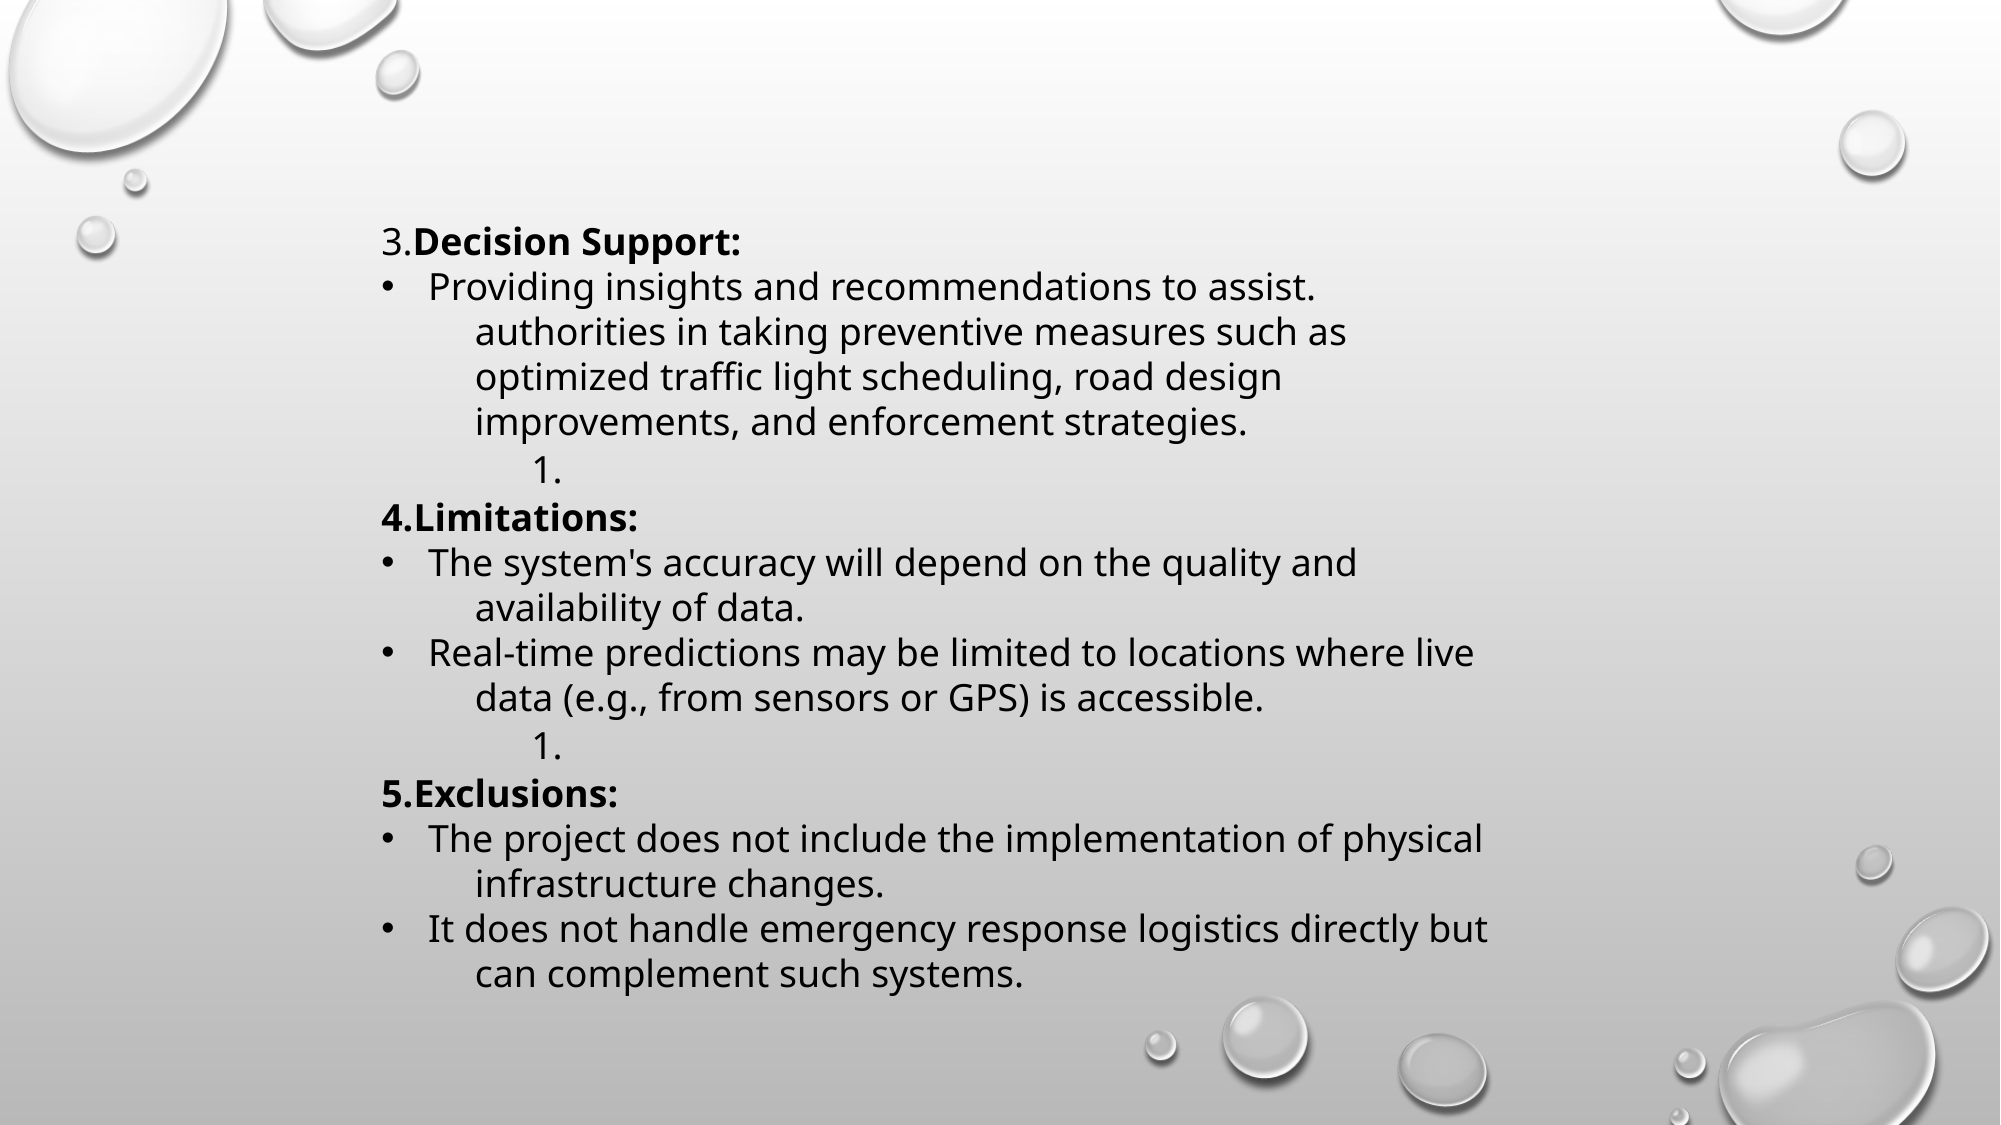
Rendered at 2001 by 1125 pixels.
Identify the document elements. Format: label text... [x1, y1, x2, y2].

text_box 3.Decision Support: Providing insights and recommendations to assist. authorities in taking preventive measures such as optimized traffic light scheduling, road design improvements, and enforcement strategies. 4.Limitations: The system's accuracy will depend on the quality and availability of data. Real-time predictions may be limited to locations where live data (e.g., from sensors or GPS) is accessible. 5.Exclusions: The project does not include the implementation of physical infrastructure changes. It does not handle emergency response logistics directly but can complement such systems. [366, 210, 1546, 954]
